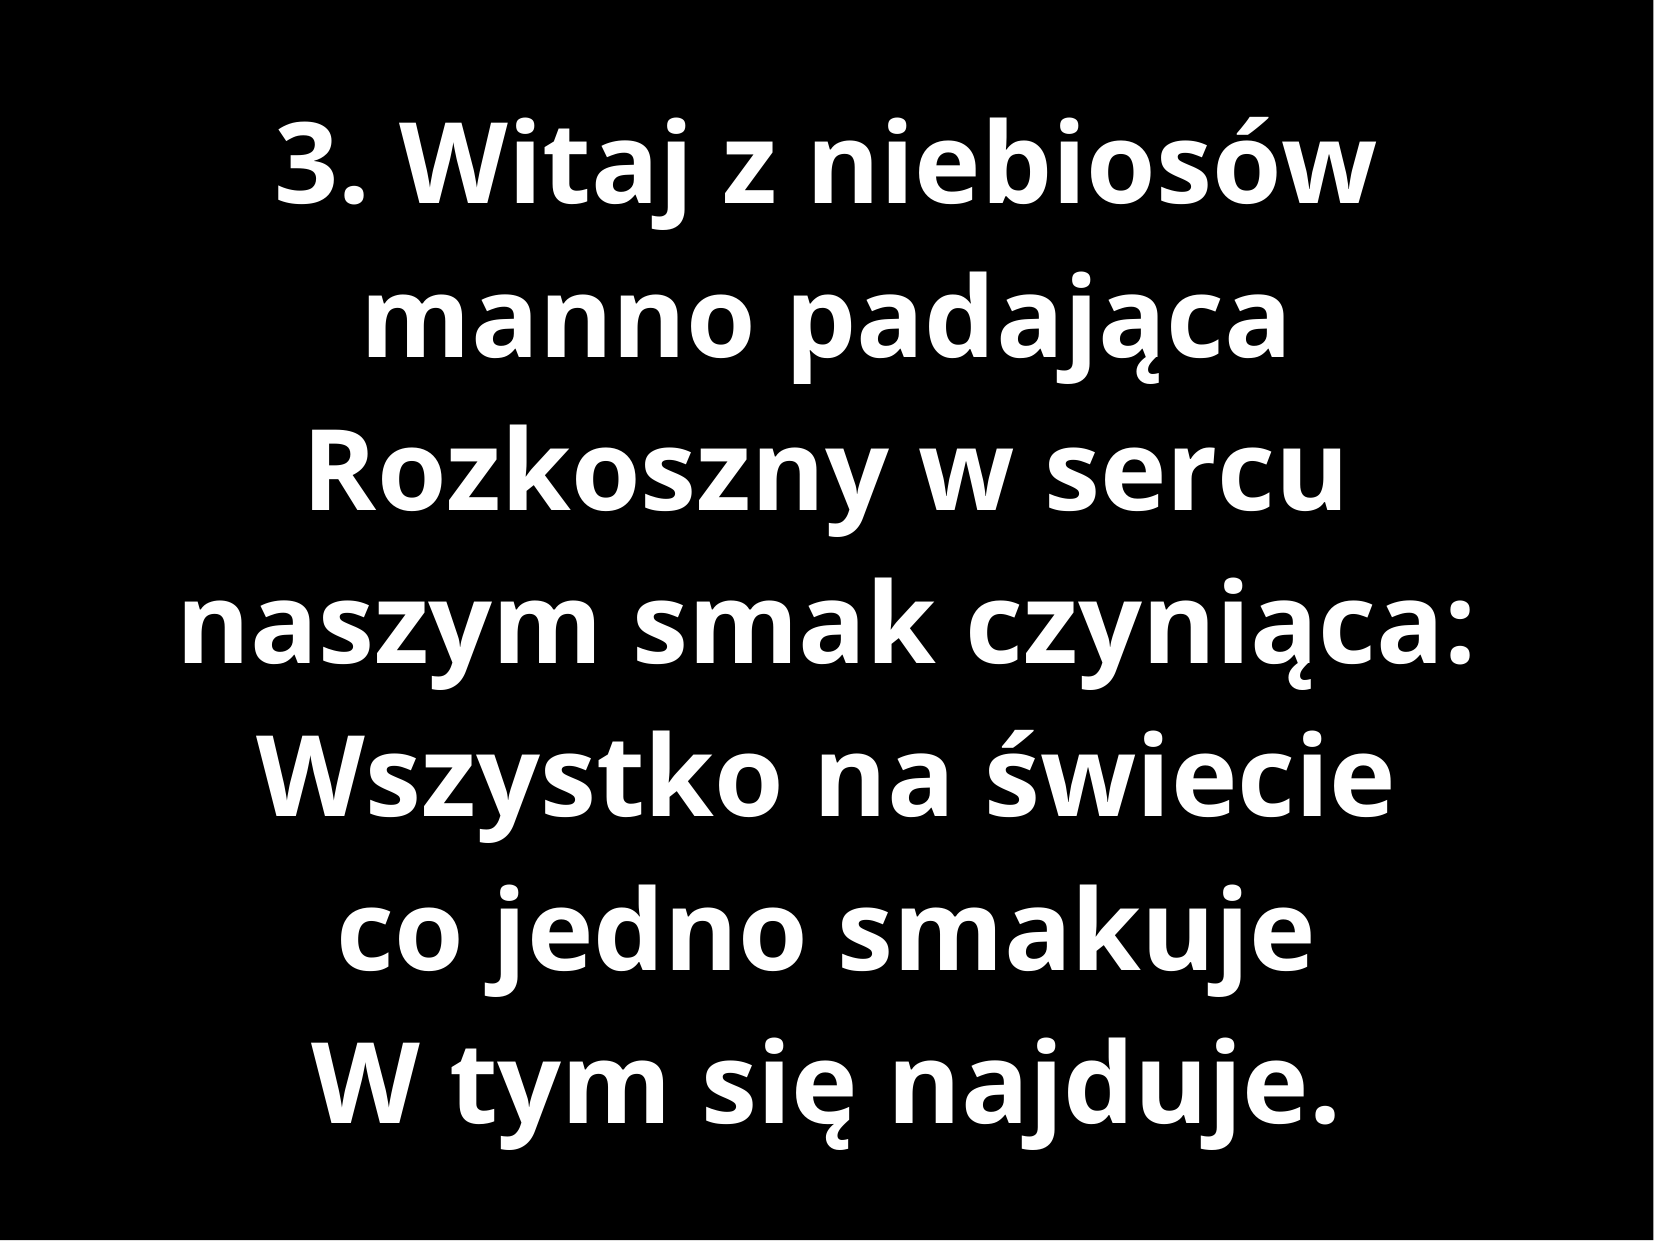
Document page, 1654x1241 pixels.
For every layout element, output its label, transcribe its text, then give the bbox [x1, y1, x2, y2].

title 3. Witaj z niebiosów manno padająca Rozkoszny w sercu naszym smak czyniąca: Wszystko na świecie co jedno smakuje W tym się najduje. [0, 0, 1654, 1241]
